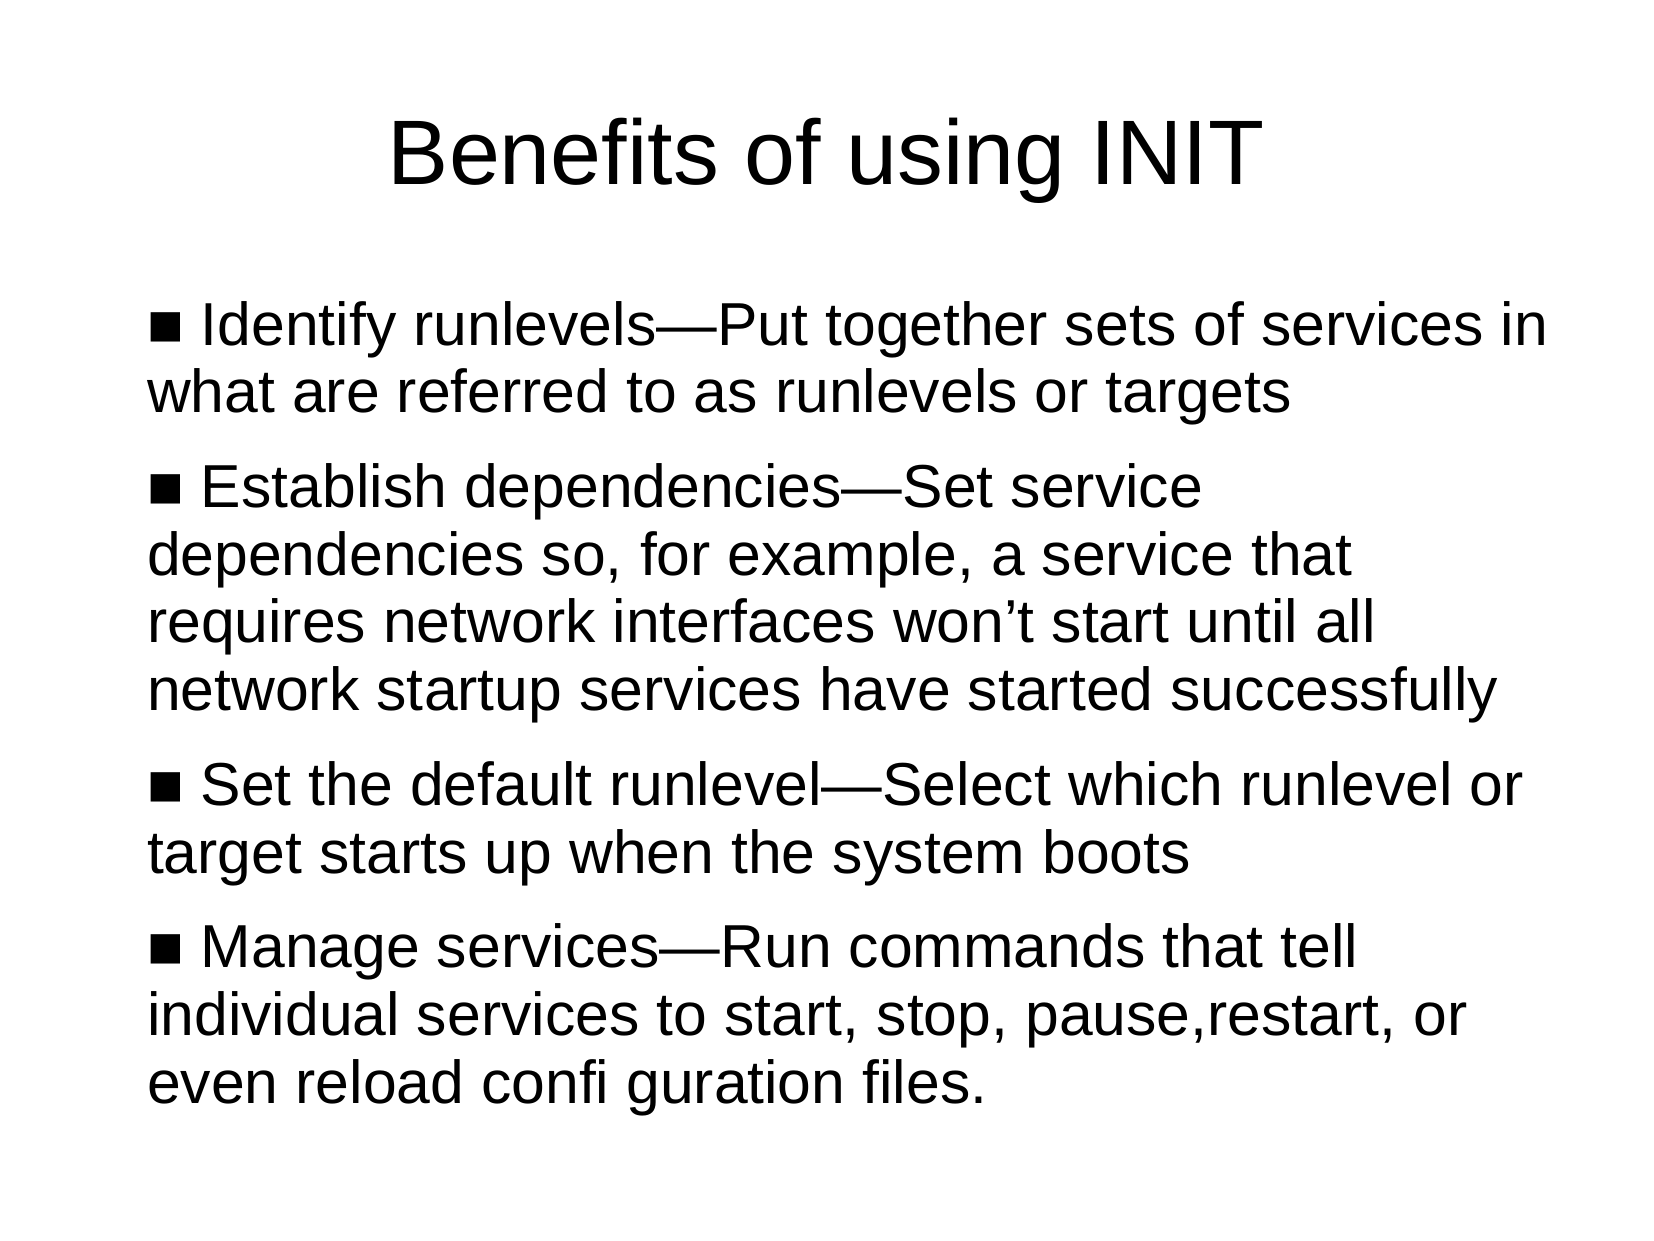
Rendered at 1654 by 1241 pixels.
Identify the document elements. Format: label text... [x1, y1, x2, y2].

list ■ Identify runlevels—Put together sets of services in what are referred to as runlevels or targets ■ Establish dependencies—Set service dependencies so, for example, a service that requires network interfaces won’t start until all network startup services have started successfully ■ Set the default runlevel—Select which runlevel or target starts up when the system boots ■ Manage services—Run commands that tell individual services to start, stop, pause,restart, or even reload confi guration files. [82, 290, 1571, 1134]
title Benefits of using INIT [82, 49, 1571, 257]
